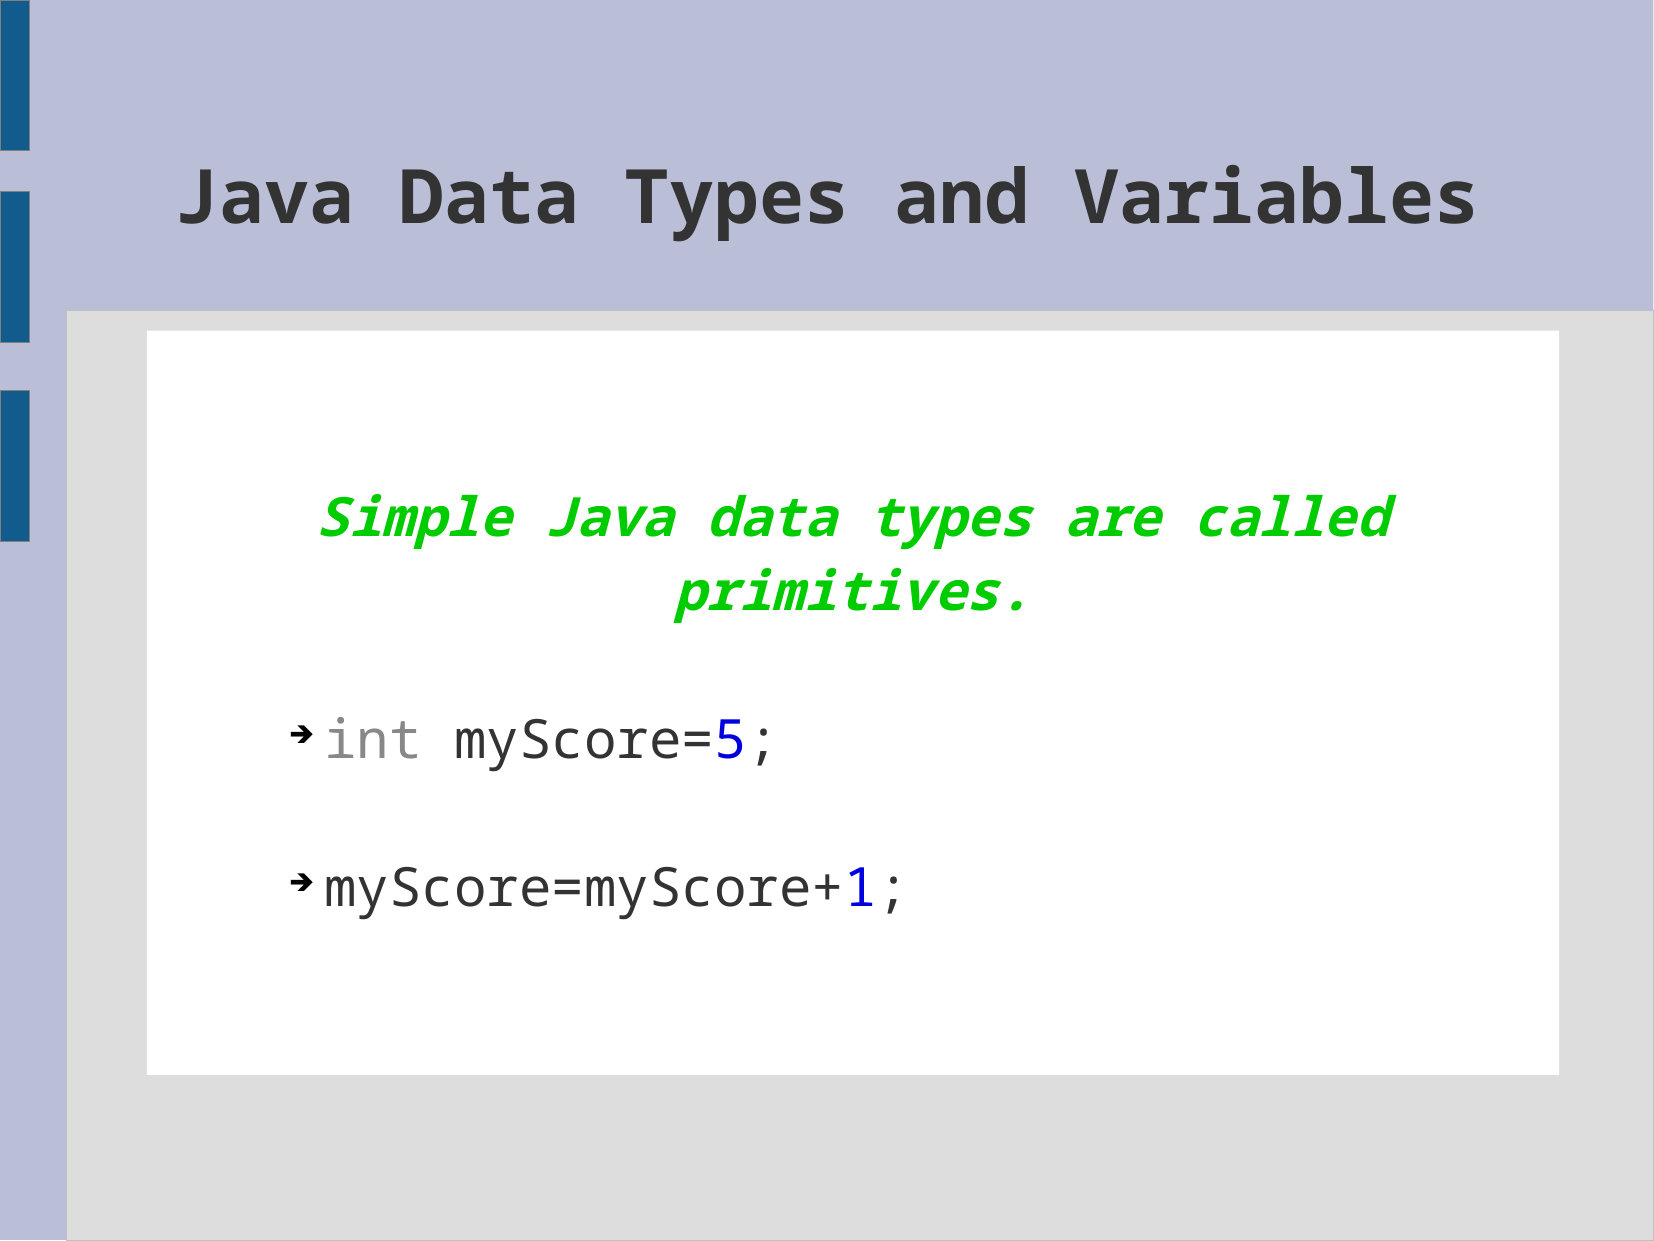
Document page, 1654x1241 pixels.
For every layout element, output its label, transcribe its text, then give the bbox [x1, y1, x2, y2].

list Simple Java data types are called primitives. int myScore=5; myScore=myScore+1; [146, 330, 1560, 1075]
title Java Data Types and Variables [121, 91, 1534, 299]
